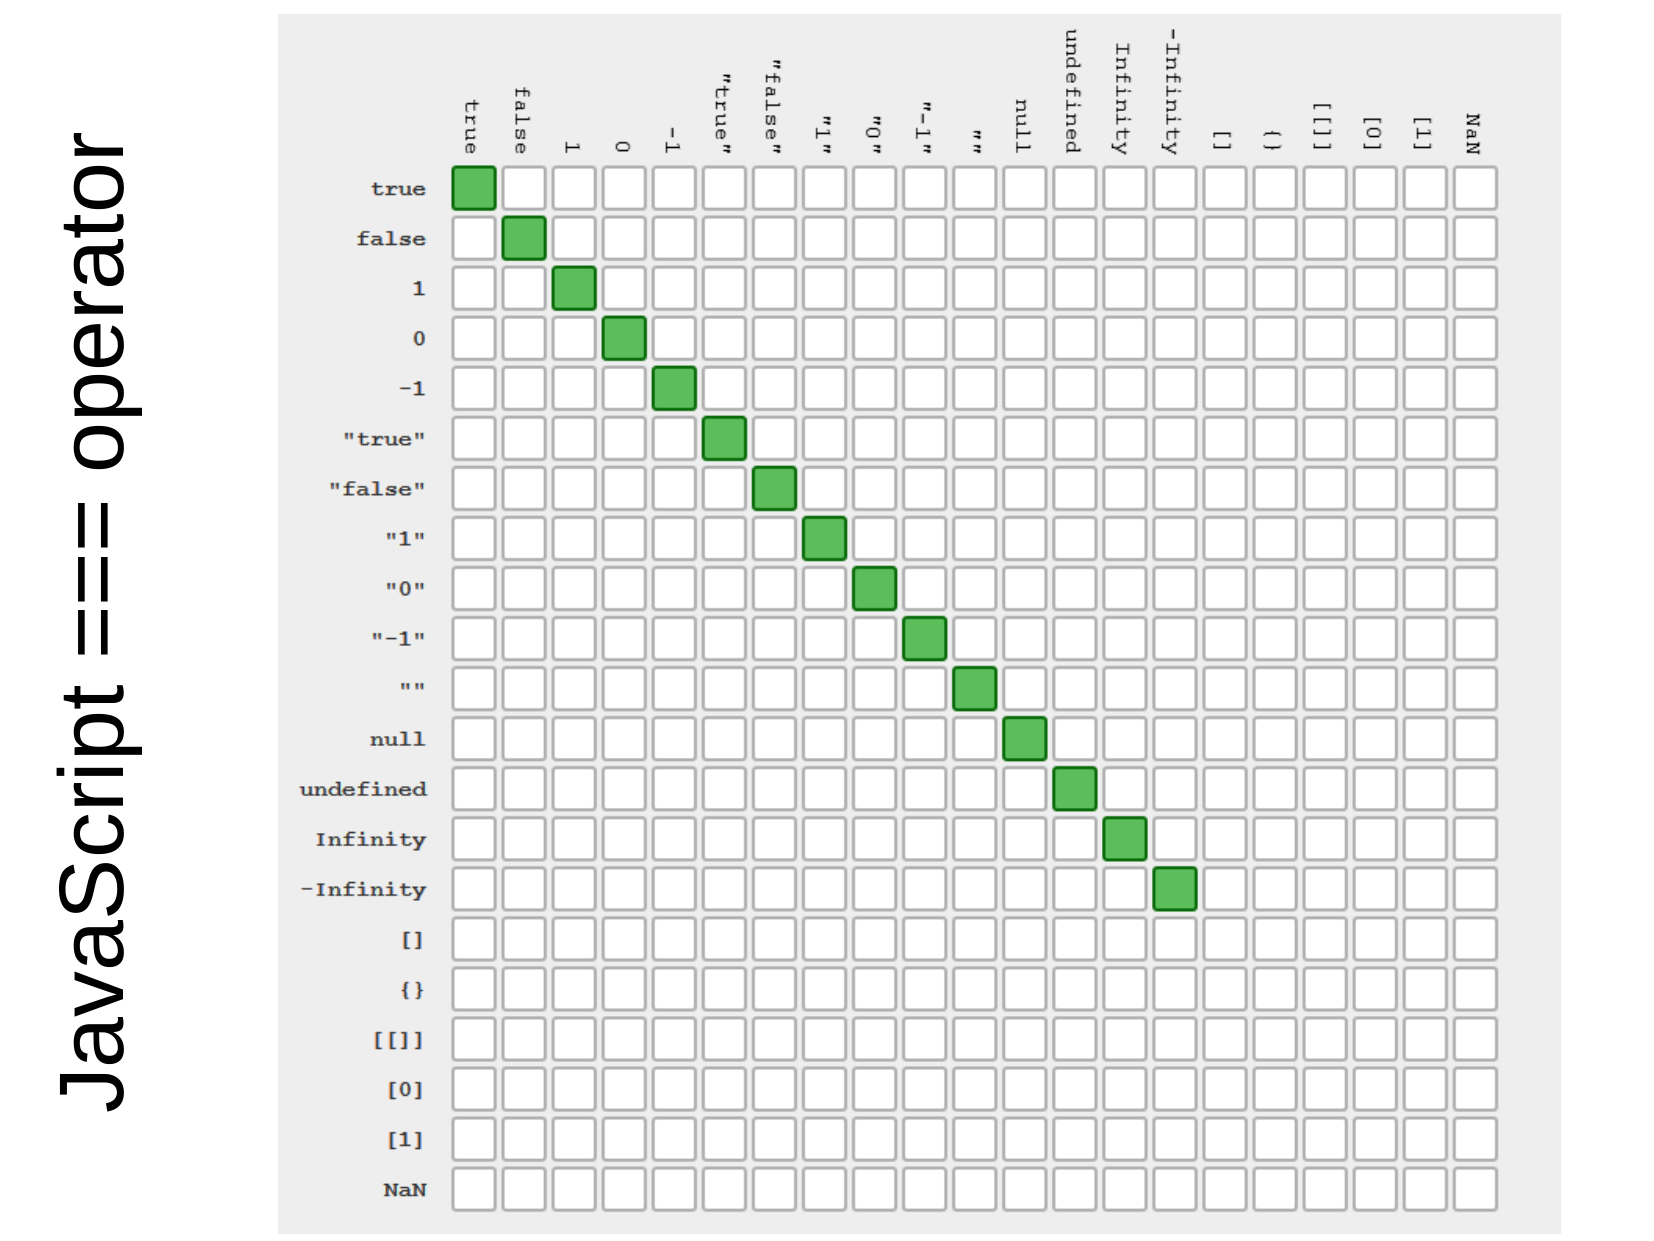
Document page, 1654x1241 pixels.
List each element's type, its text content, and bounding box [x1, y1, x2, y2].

picture [278, 14, 1561, 1234]
title JavaScript === operator [0, 0, 196, 1241]
